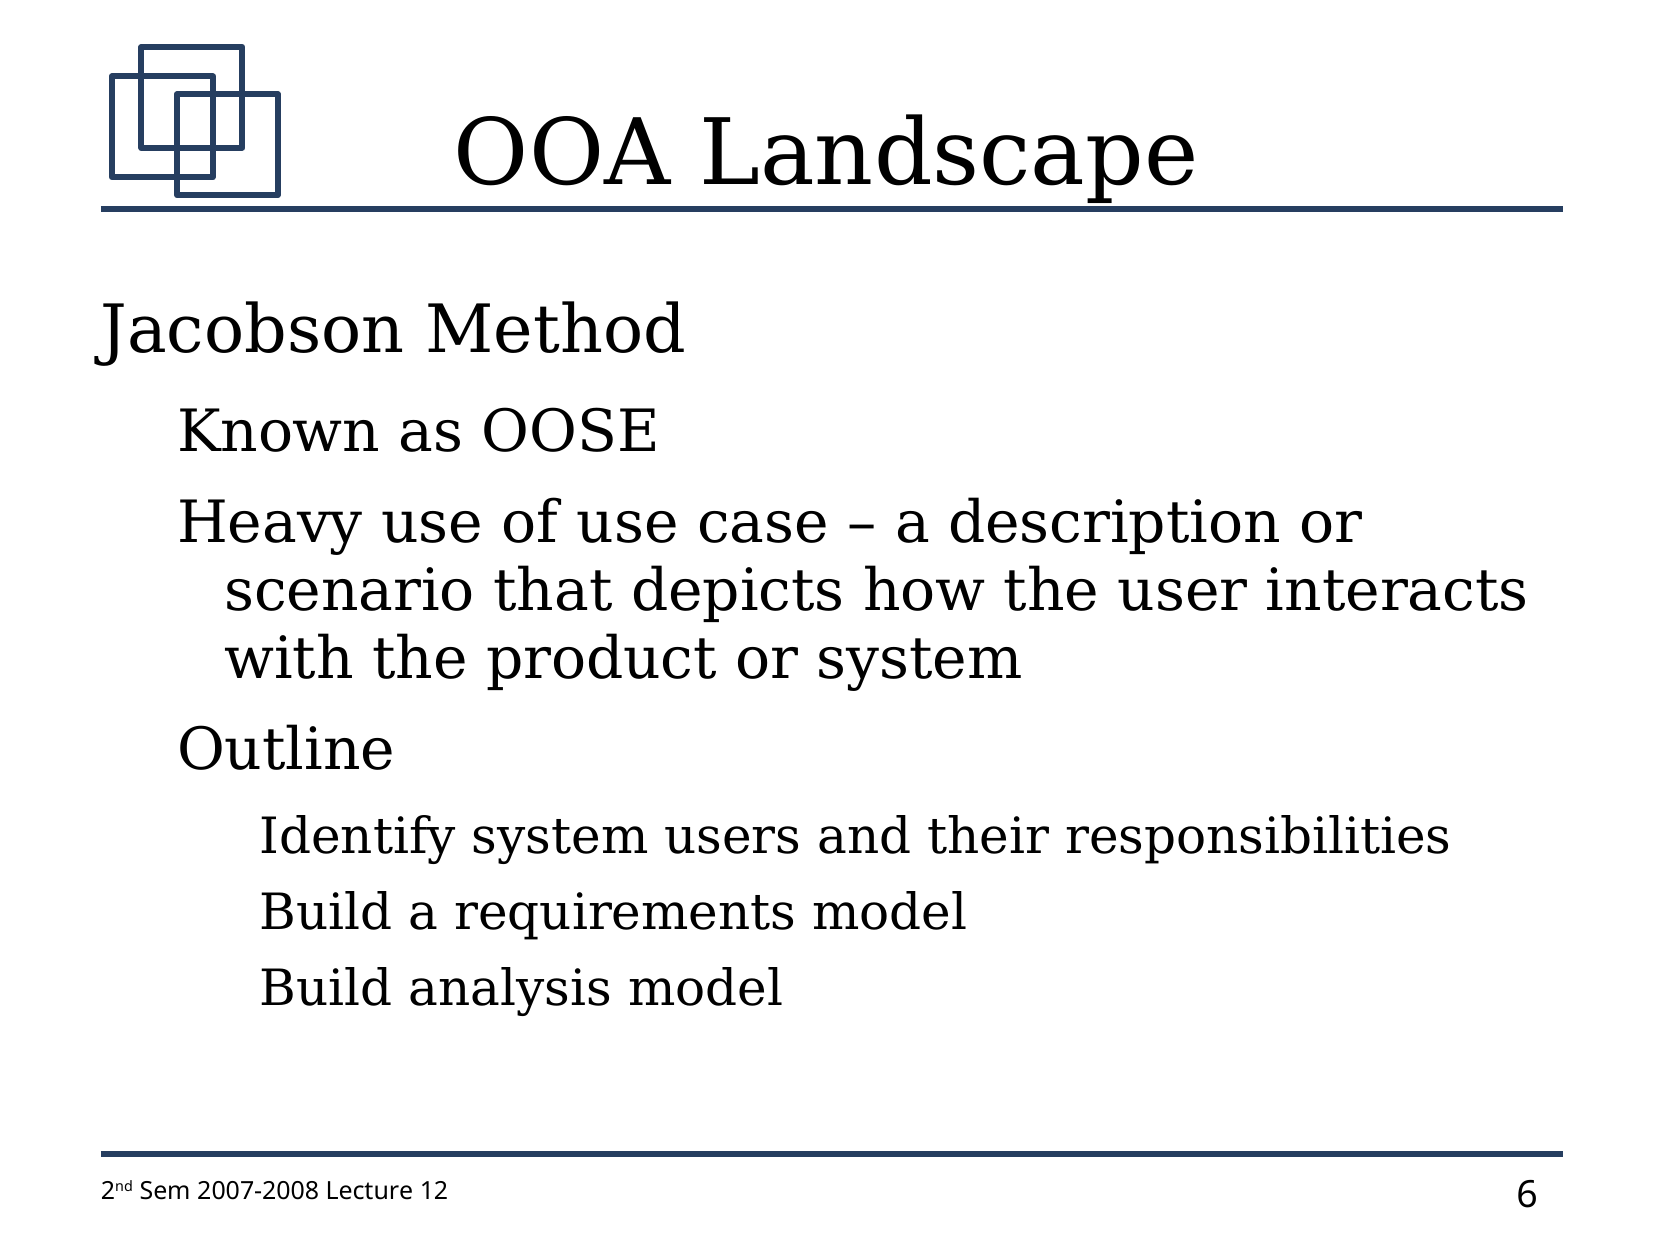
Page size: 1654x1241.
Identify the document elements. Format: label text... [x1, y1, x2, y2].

list Jacobson Method Known as OOSE Heavy use of use case – a description or scenario that depicts how the user interacts with the product or system Outline Identify system users and their responsibilities Build a requirements model Build analysis model [82, 290, 1571, 1109]
title OOA Landscape [82, 49, 1571, 257]
